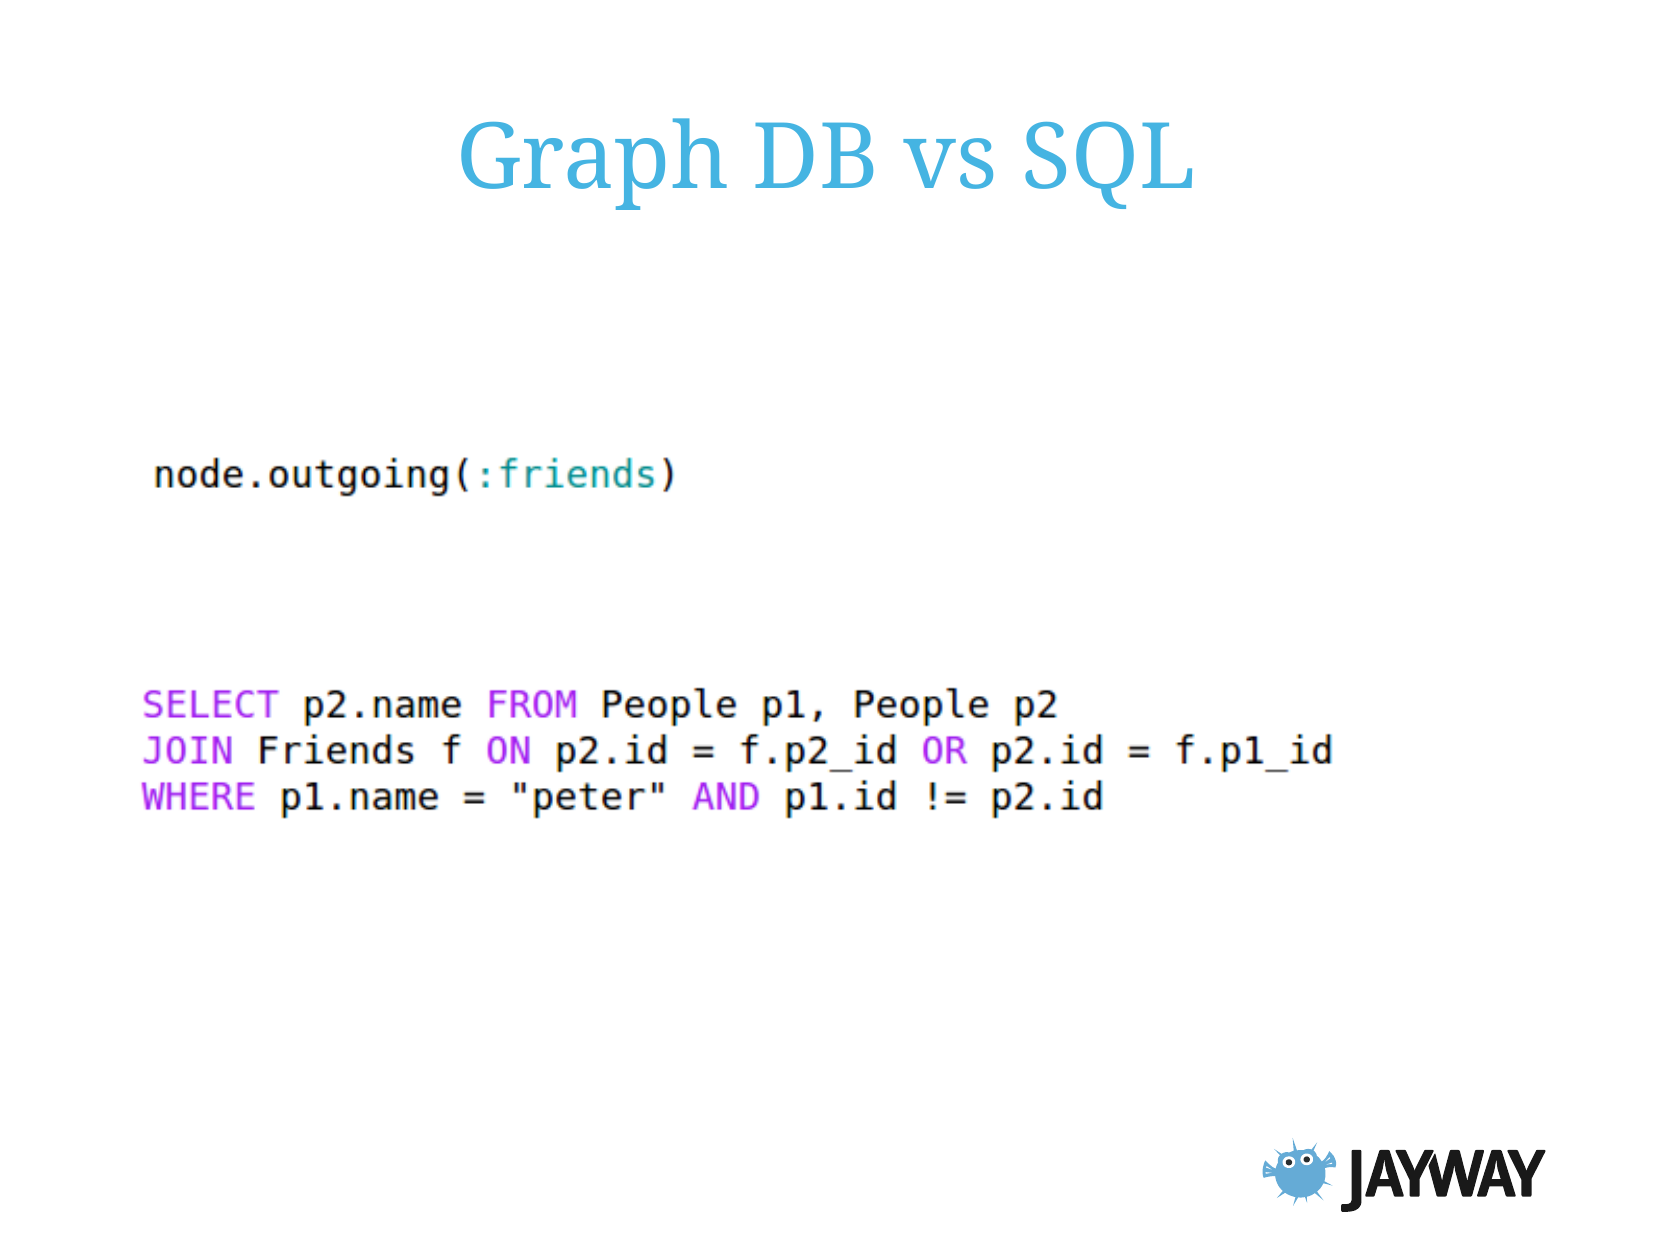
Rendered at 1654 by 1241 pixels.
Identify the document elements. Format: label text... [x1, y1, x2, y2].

picture [132, 672, 1370, 830]
picture [141, 450, 685, 507]
title Graph DB vs SQL [82, 56, 1571, 250]
